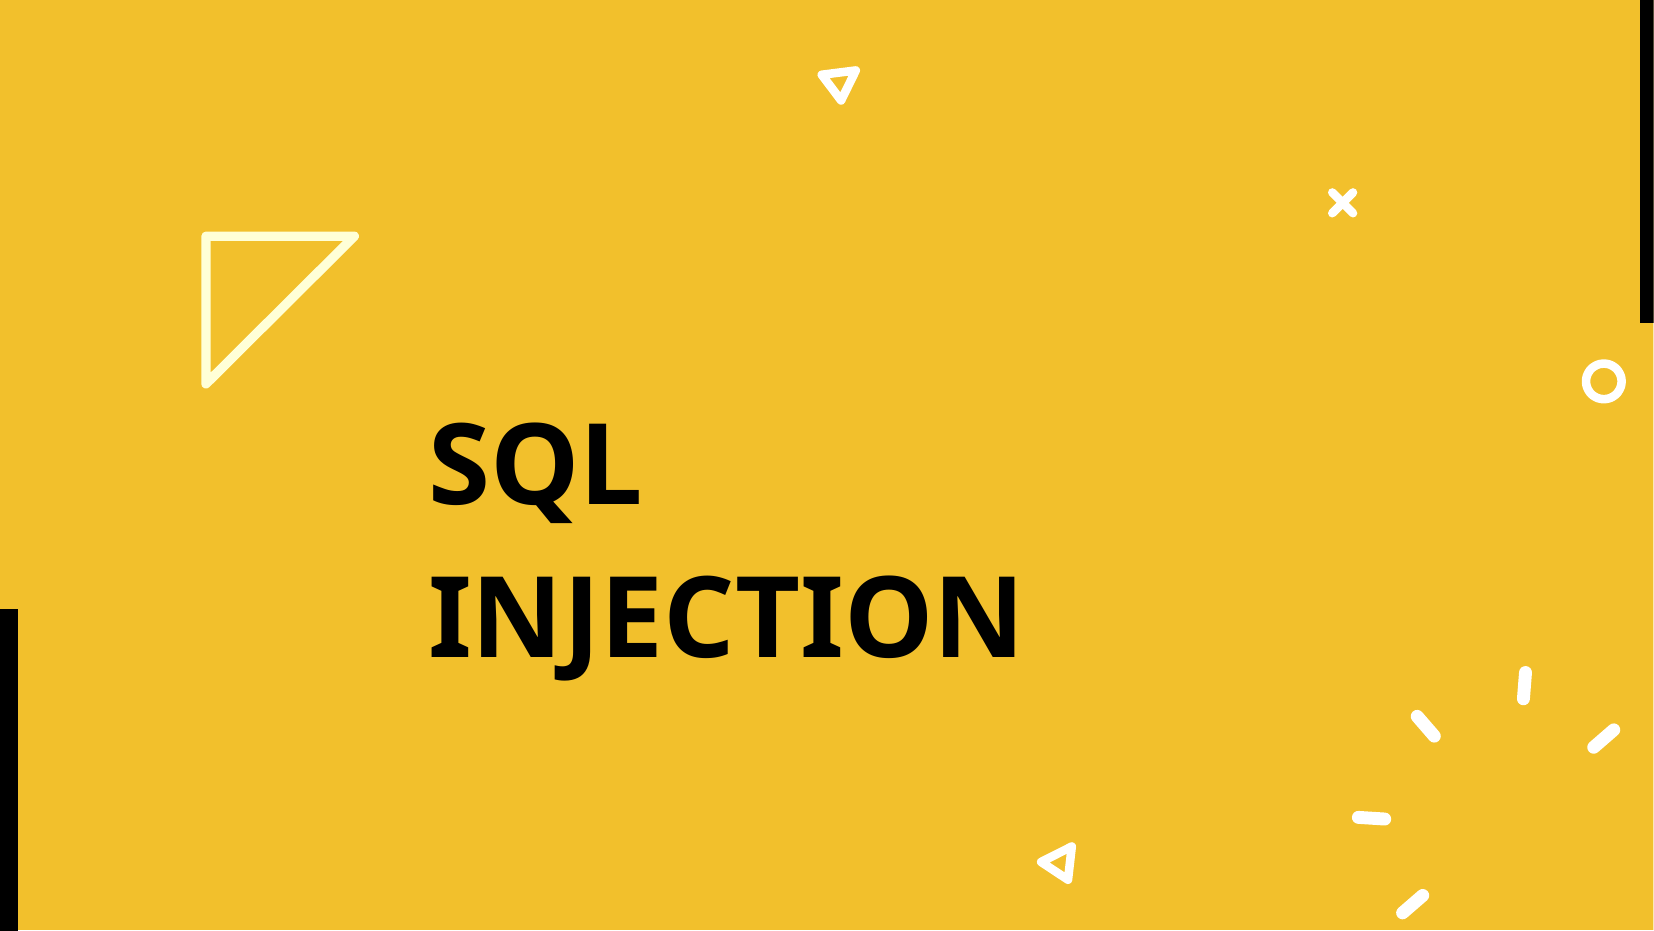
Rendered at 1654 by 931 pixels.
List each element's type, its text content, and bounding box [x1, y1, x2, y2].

text_box SQL INJECTION [428, 383, 1226, 514]
